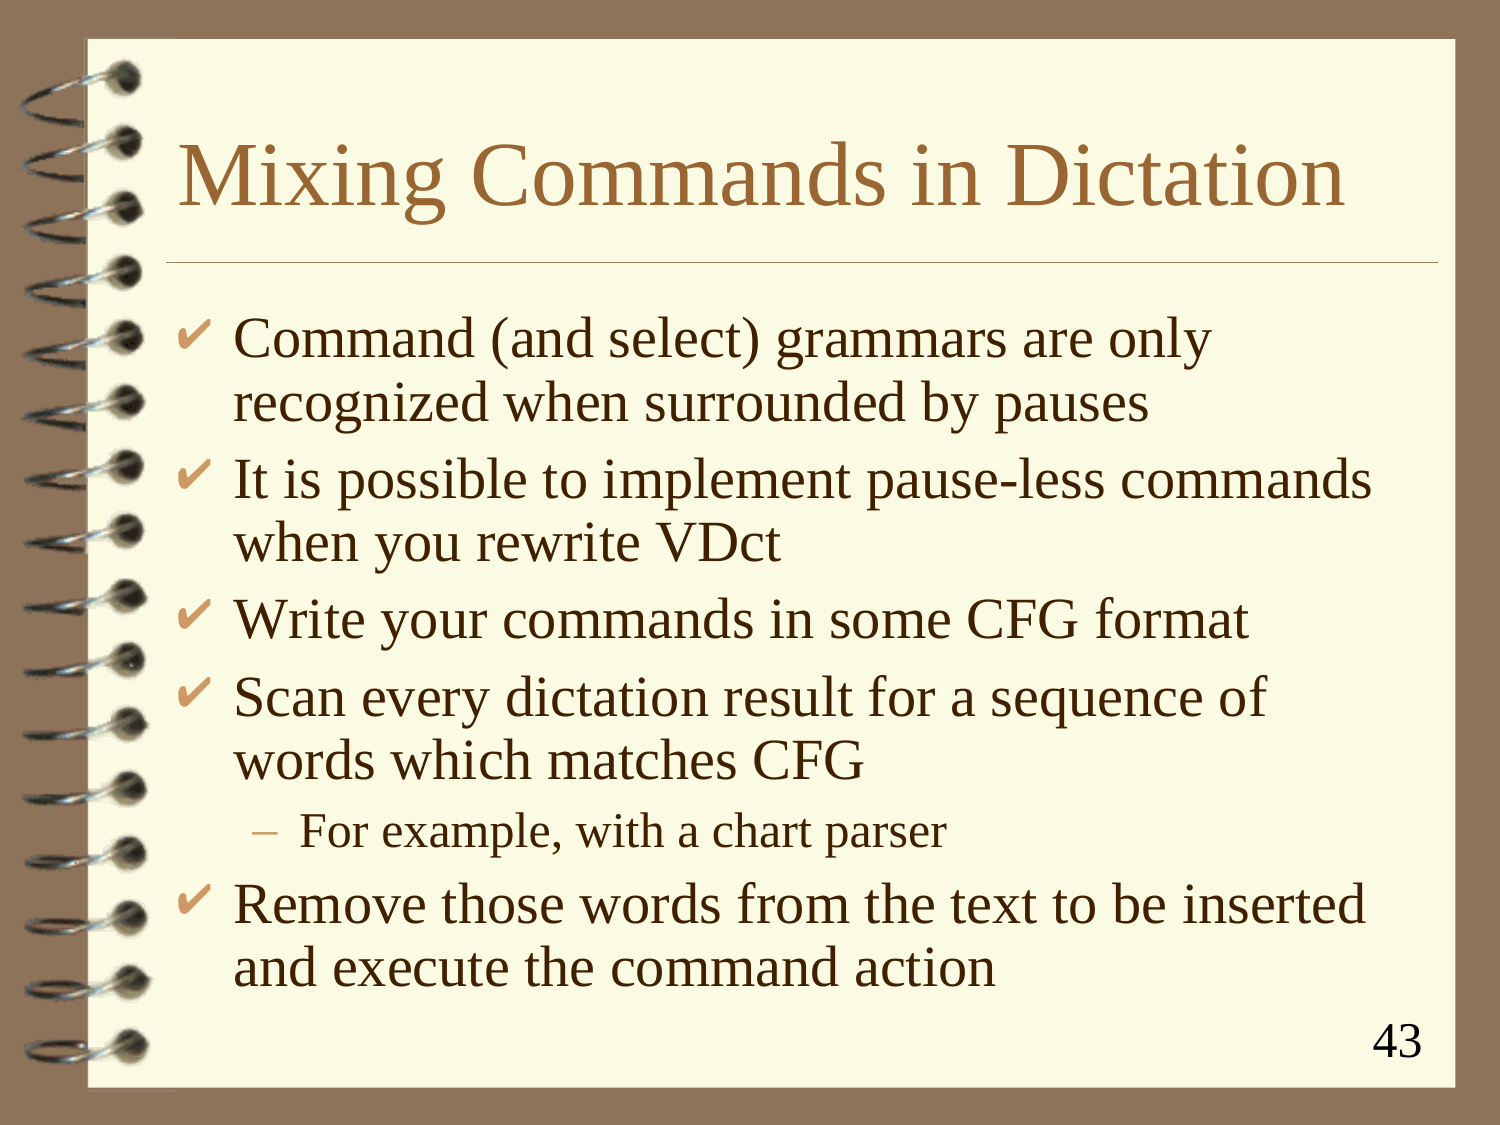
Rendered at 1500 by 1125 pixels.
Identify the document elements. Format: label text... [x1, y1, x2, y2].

list Command (and select) grammars are only recognized when surrounded by pauses It is possible to implement pause-less commands when you rewrite VDct Write your commands in some CFG format Scan every dictation result for a sequence of words which matches CFG For example, with a chart parser Remove those words from the text to be inserted and execute the command action [162, 299, 1438, 976]
title Mixing Commands in Dictation [162, 74, 1438, 263]
picture [0, 0, 175, 1125]
